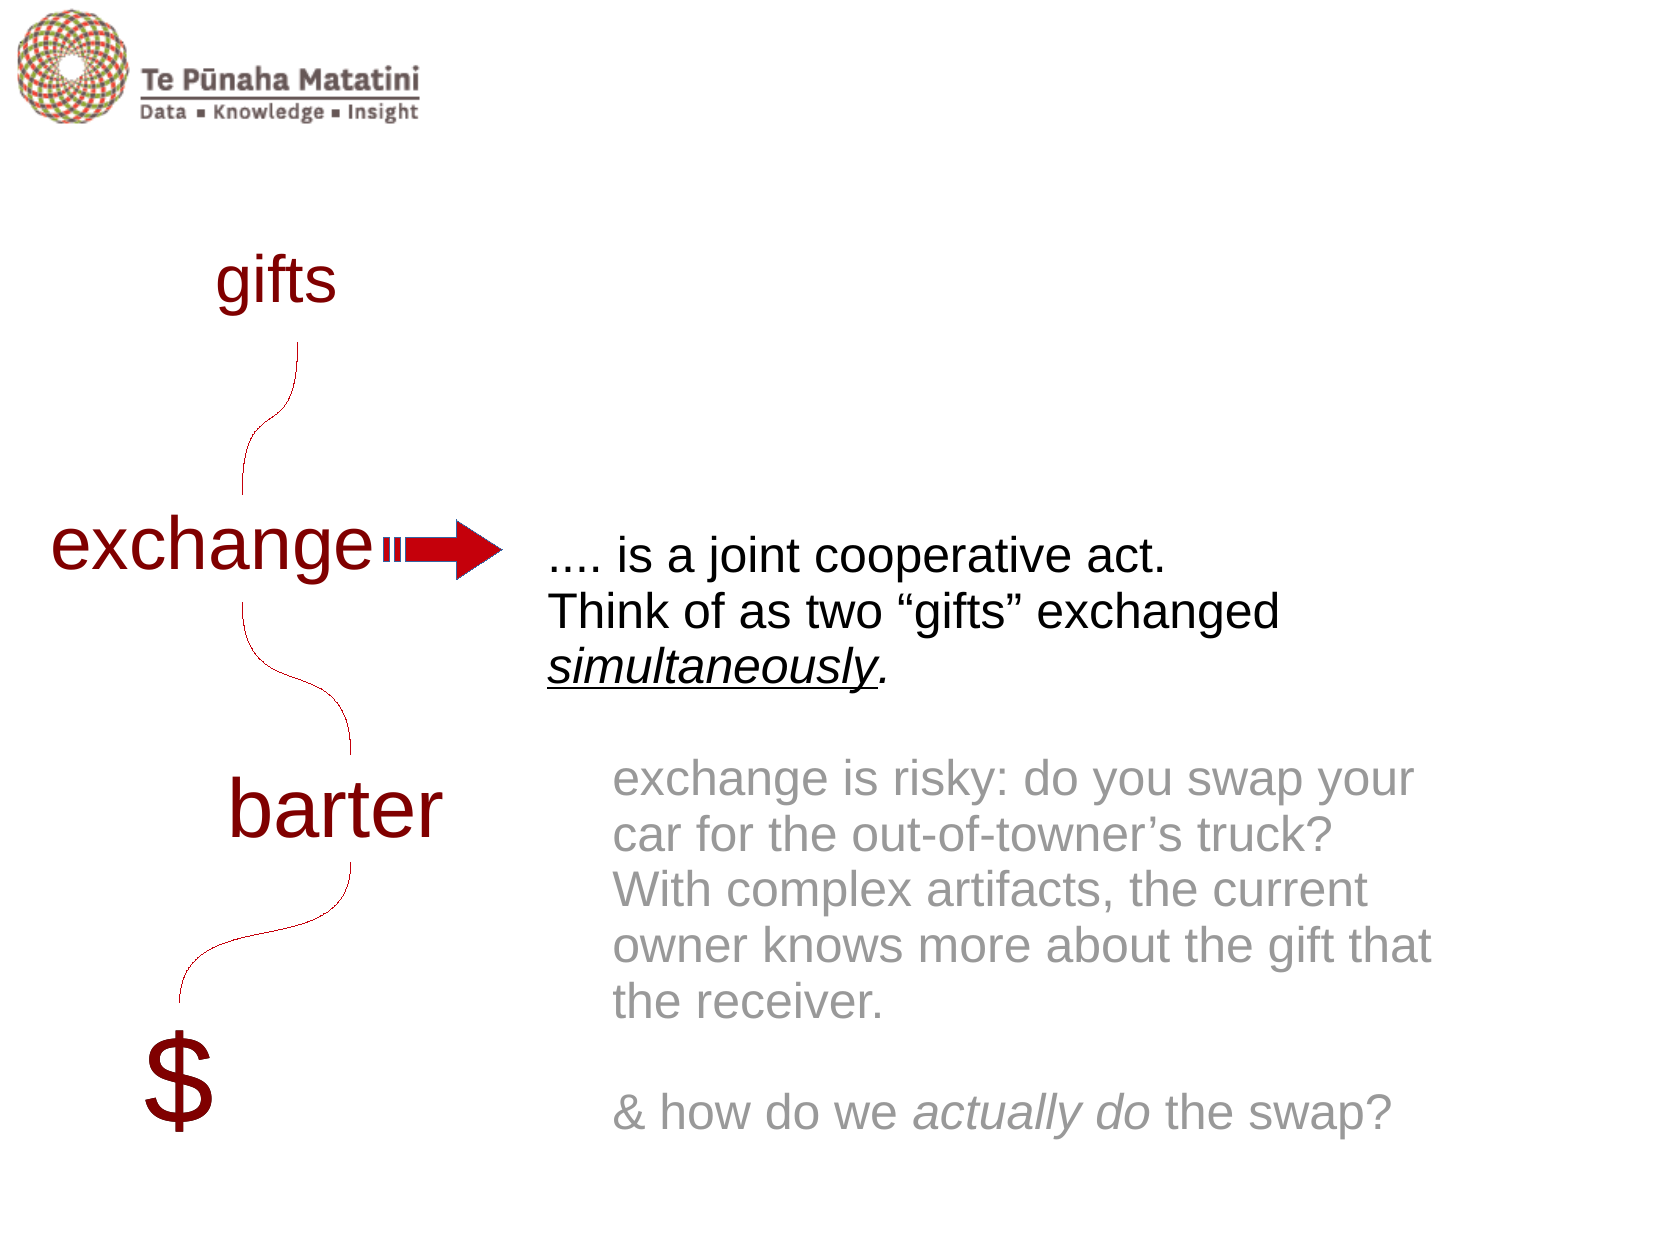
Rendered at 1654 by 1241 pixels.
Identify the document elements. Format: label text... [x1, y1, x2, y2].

text_box exchange [35, 494, 449, 603]
text_box gifts [200, 234, 395, 343]
text_box $ [129, 1002, 230, 1158]
text_box [394, 537, 401, 562]
text_box .... is a joint cooperative act. Think of as two “gifts” exchanged simultaneously. exchange is risky: do you swap your car for the out-of-towner’s truck? With complex artifacts, the current owner knows more about the gift that the receiver. & how do we actually do the swap? [532, 519, 1489, 1154]
text_box barter [212, 754, 489, 863]
text_box [383, 537, 390, 562]
text_box [405, 519, 503, 580]
picture [17, 0, 455, 148]
